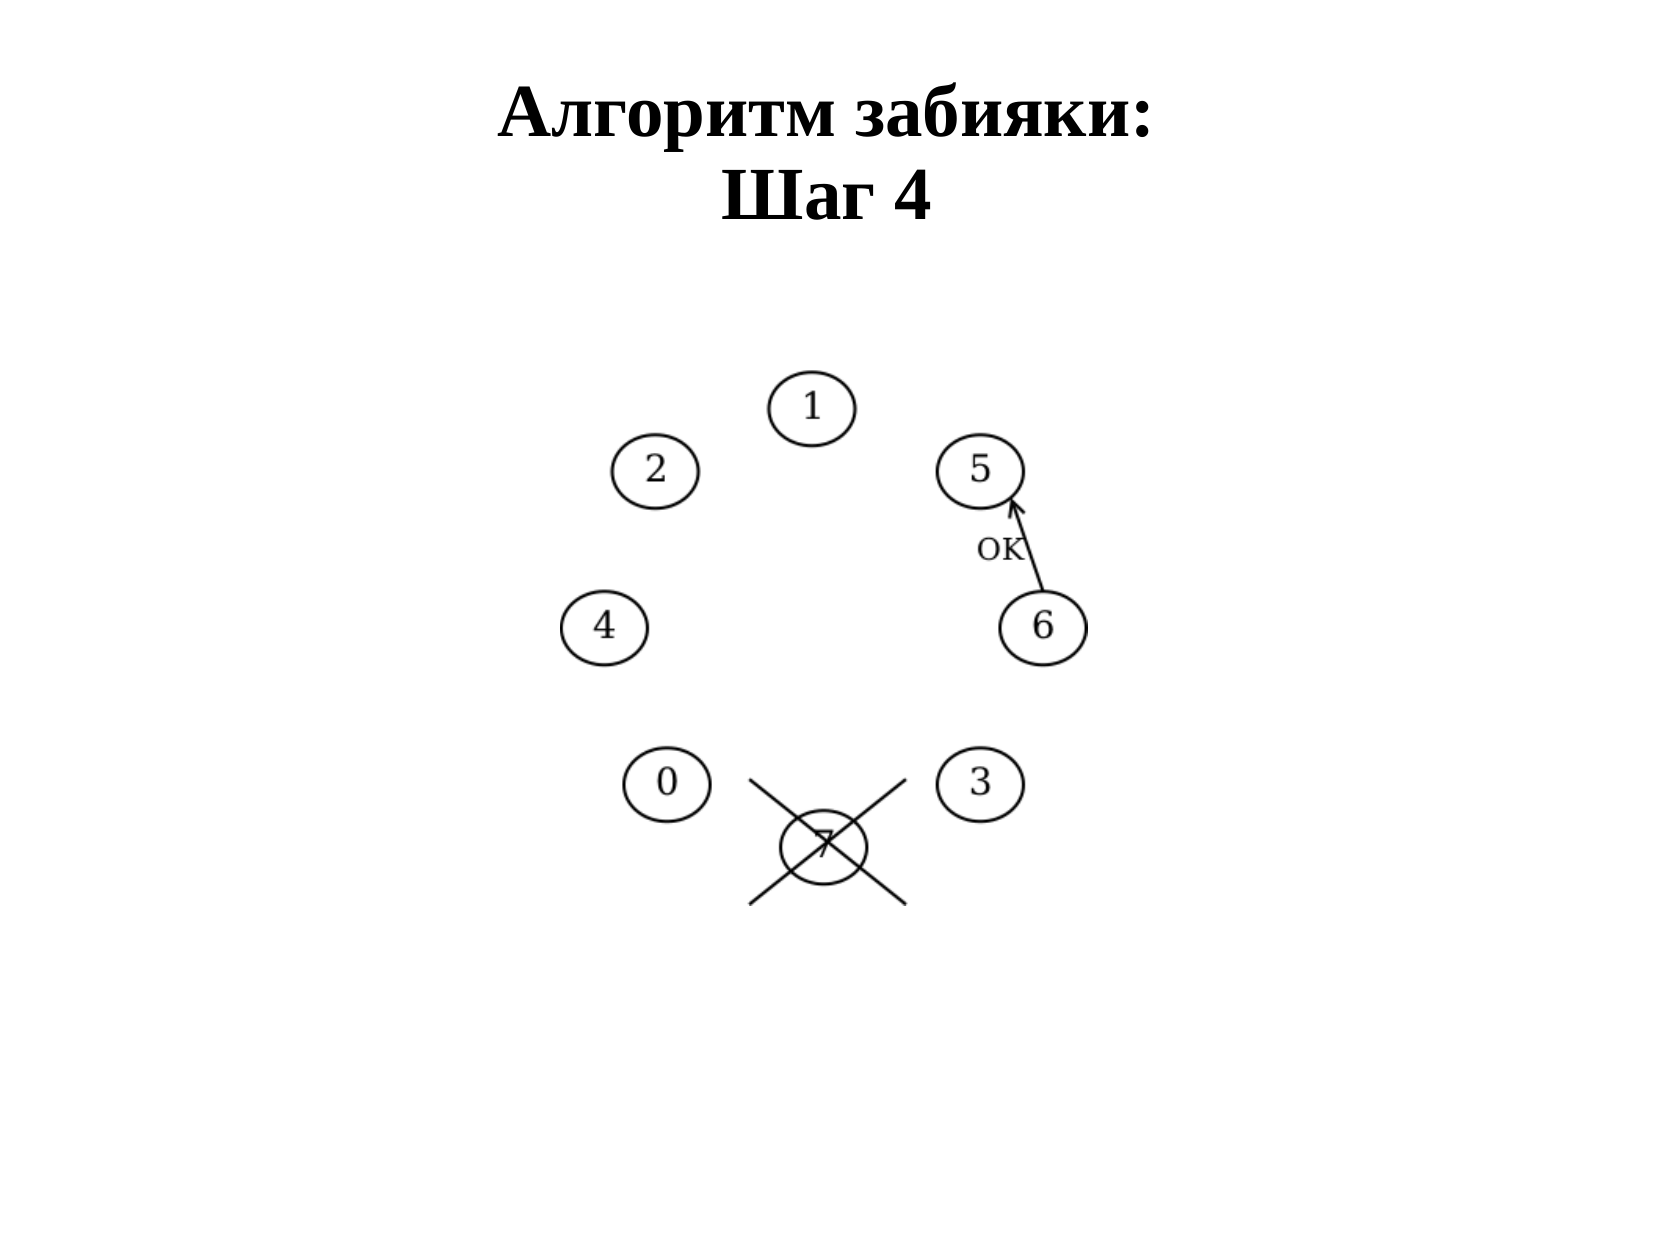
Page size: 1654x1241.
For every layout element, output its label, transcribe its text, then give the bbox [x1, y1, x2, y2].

picture [560, 333, 1088, 906]
title Алгоритм забияки: Шаг 4 [82, 56, 1571, 250]
